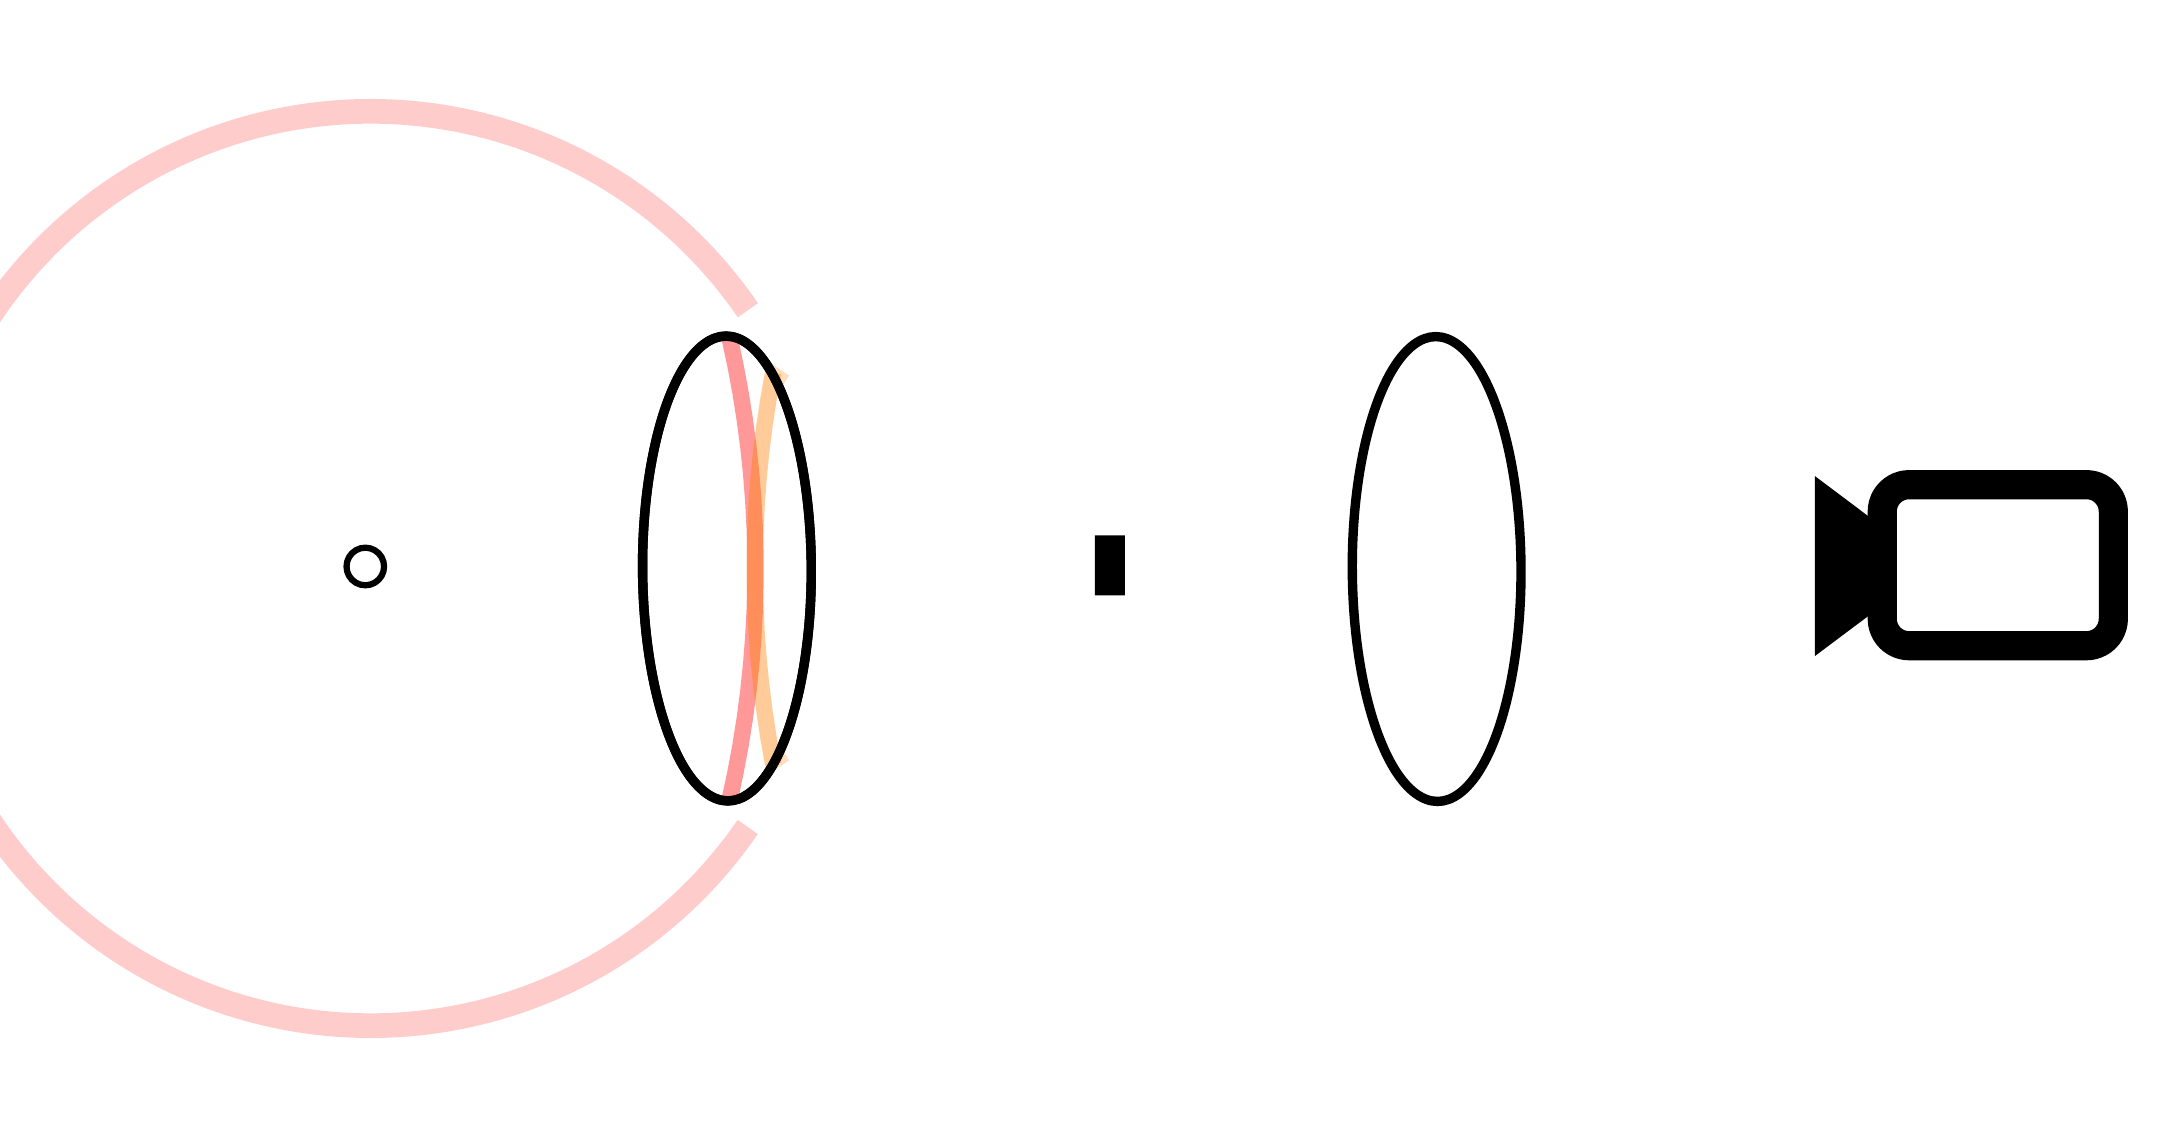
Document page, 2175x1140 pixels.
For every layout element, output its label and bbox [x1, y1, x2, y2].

text_box [1882, 484, 2114, 646]
text_box [0, 0, 1747, 1140]
text_box [1814, 476, 1875, 657]
text_box [648, 341, 806, 796]
